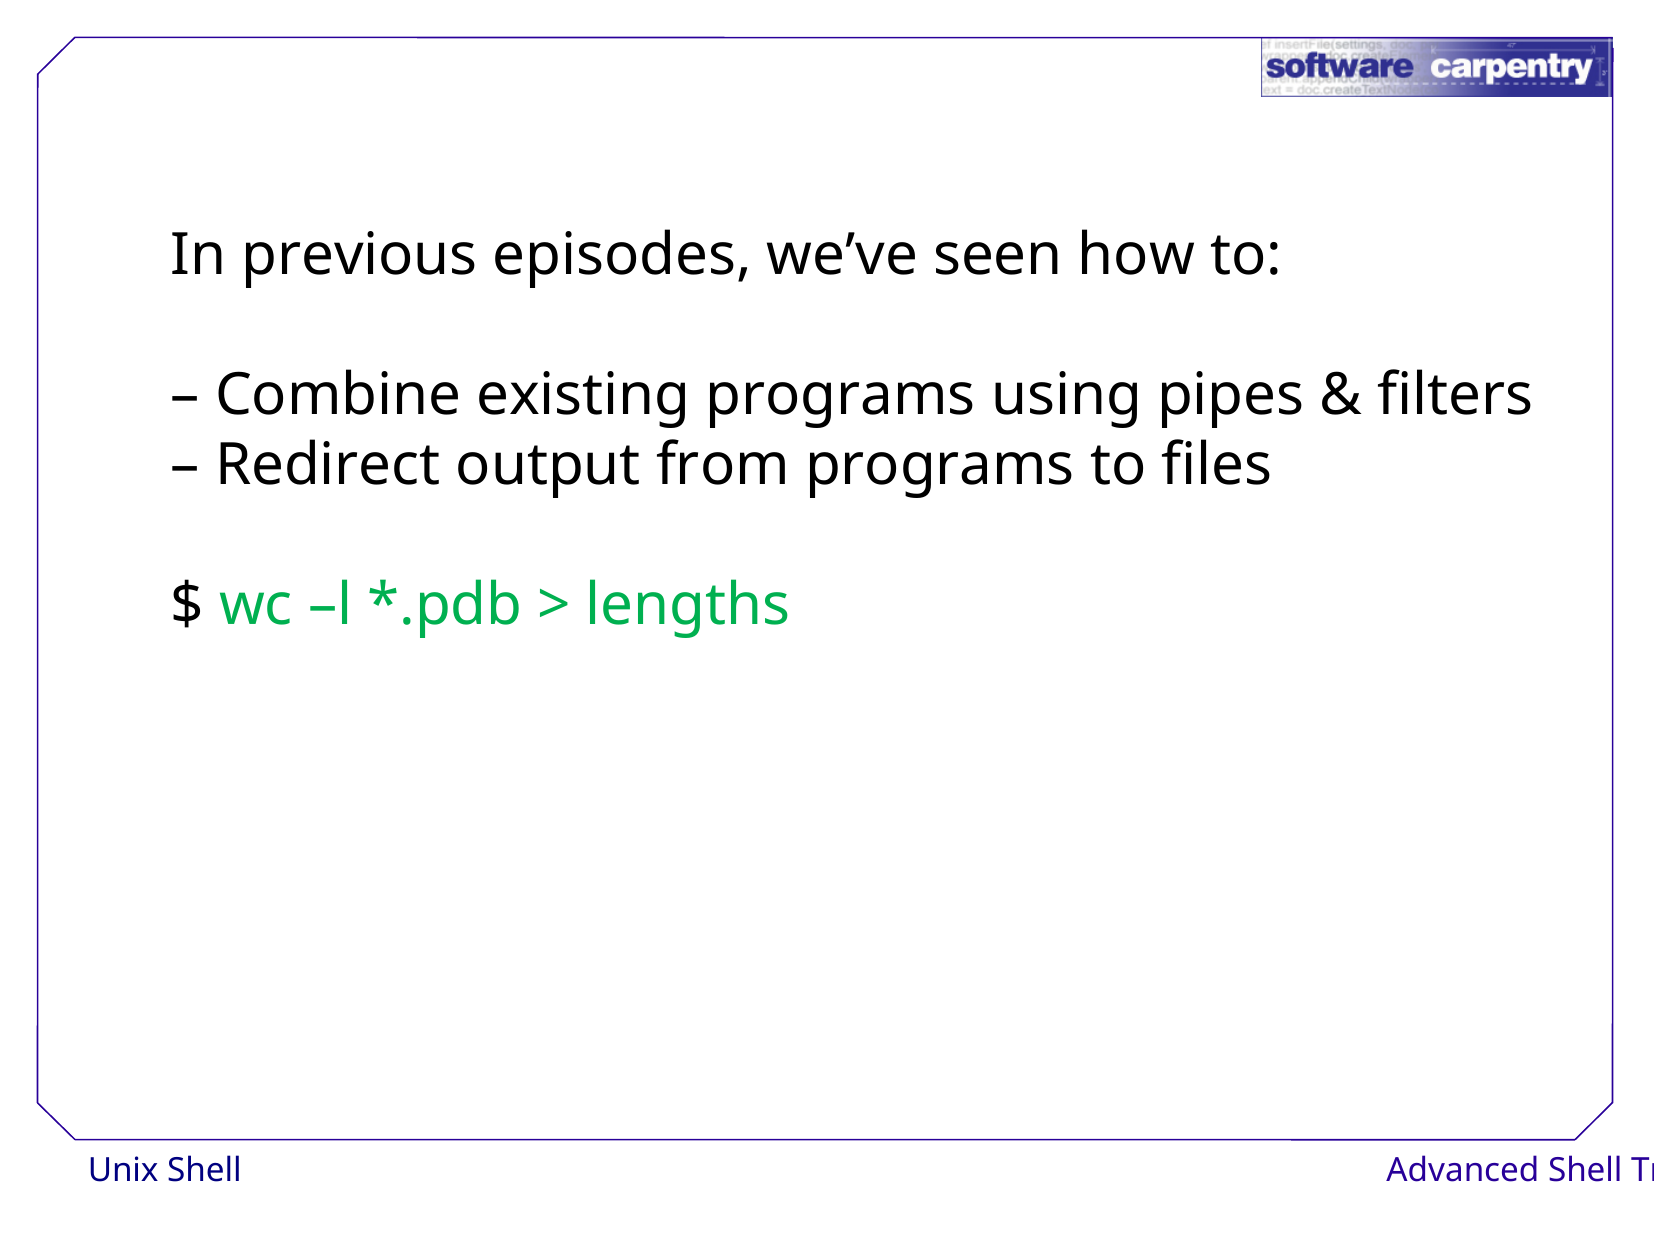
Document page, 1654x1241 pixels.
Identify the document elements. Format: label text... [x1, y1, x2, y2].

text_box In previous episodes, we’ve seen how to: – Combine existing programs using pipes & filters – Redirect output from programs to files $ wc –l *.pdb > lengths [155, 208, 1574, 645]
picture [1261, 39, 1613, 97]
